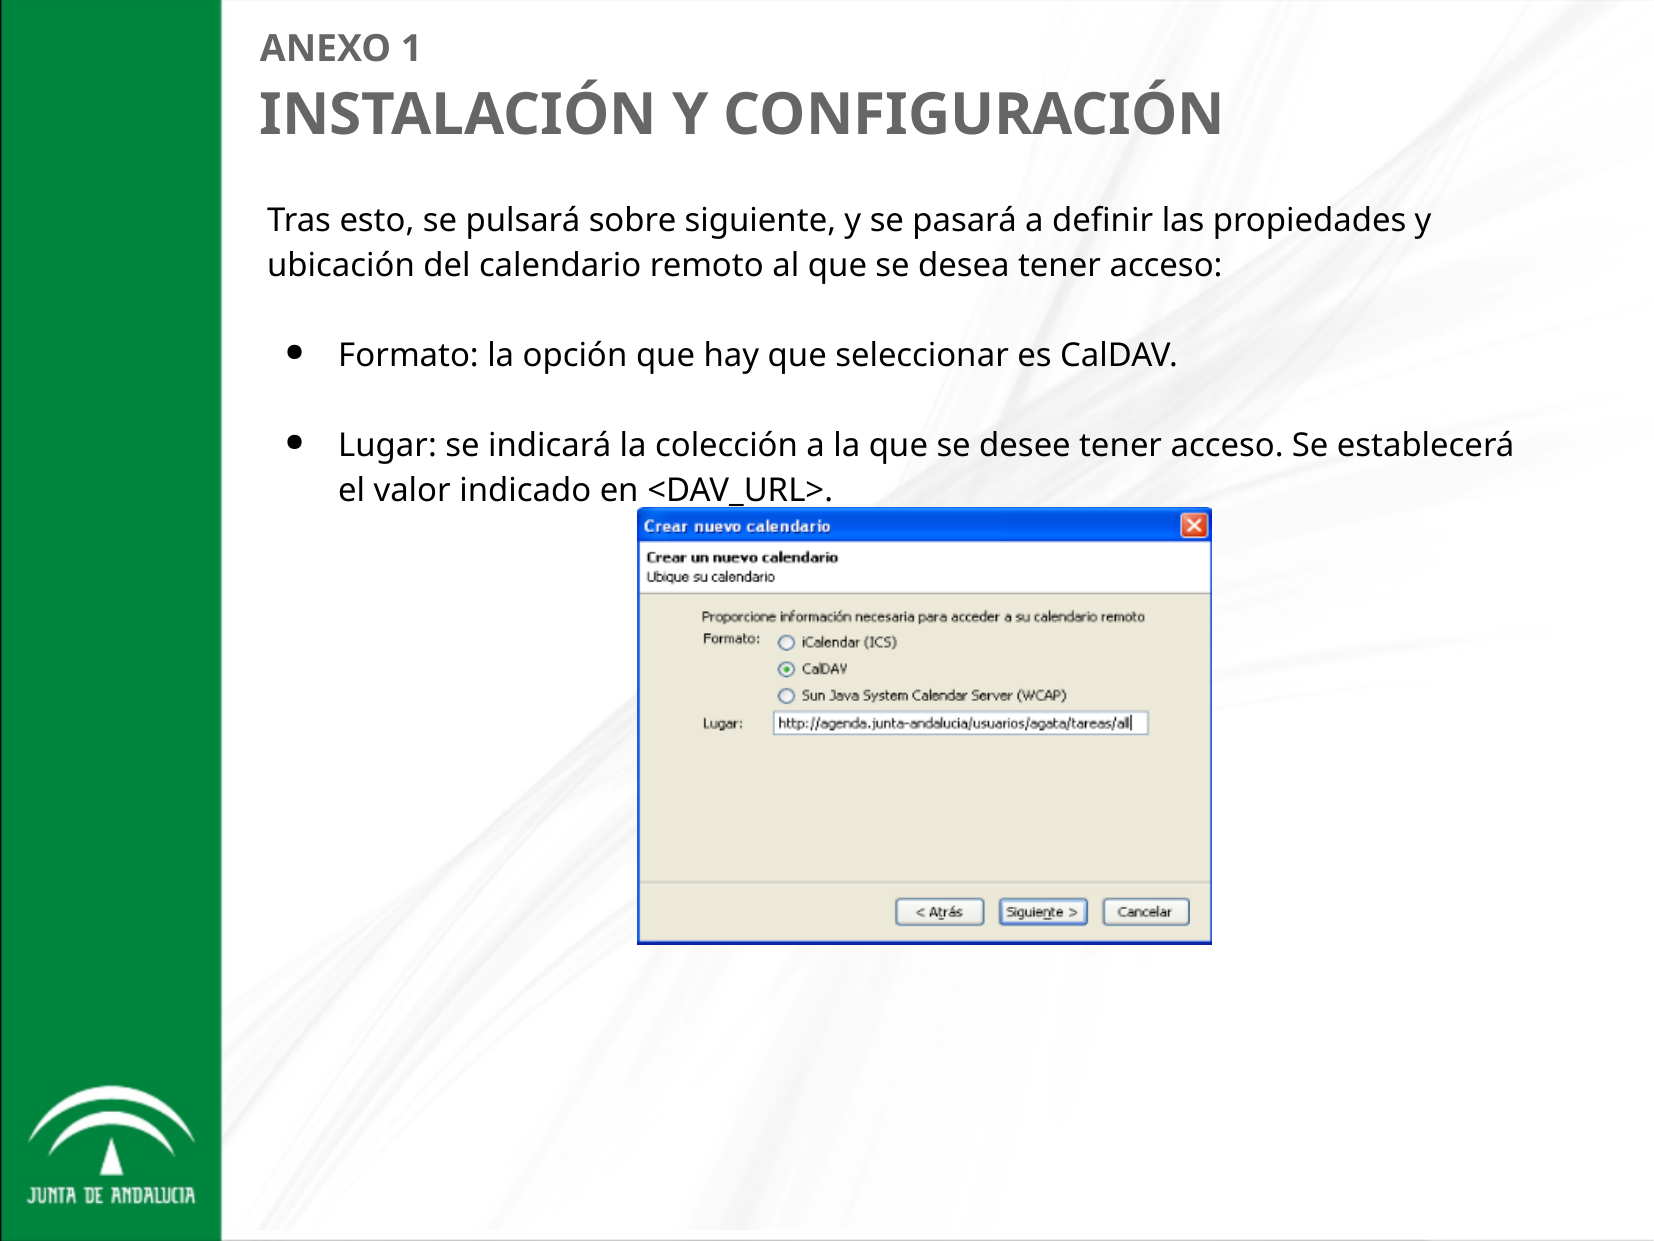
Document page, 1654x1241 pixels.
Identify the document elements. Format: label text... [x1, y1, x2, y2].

text_box Tras esto, se pulsará sobre siguiente, y se pasará a definir las propiedades y ubicación del calendario remoto al que se desea tener acceso: Formato: la opción que hay que seleccionar es CalDAV. Lugar: se indicará la colección a la que se desee tener acceso. Se establecerá el valor indicado en <DAV_URL>. [252, 188, 1560, 460]
picture [0, 0, 1654, 1241]
title ANEXO 1 INSTALACIÓN Y CONFIGURACIÓN [259, 32, 1577, 141]
